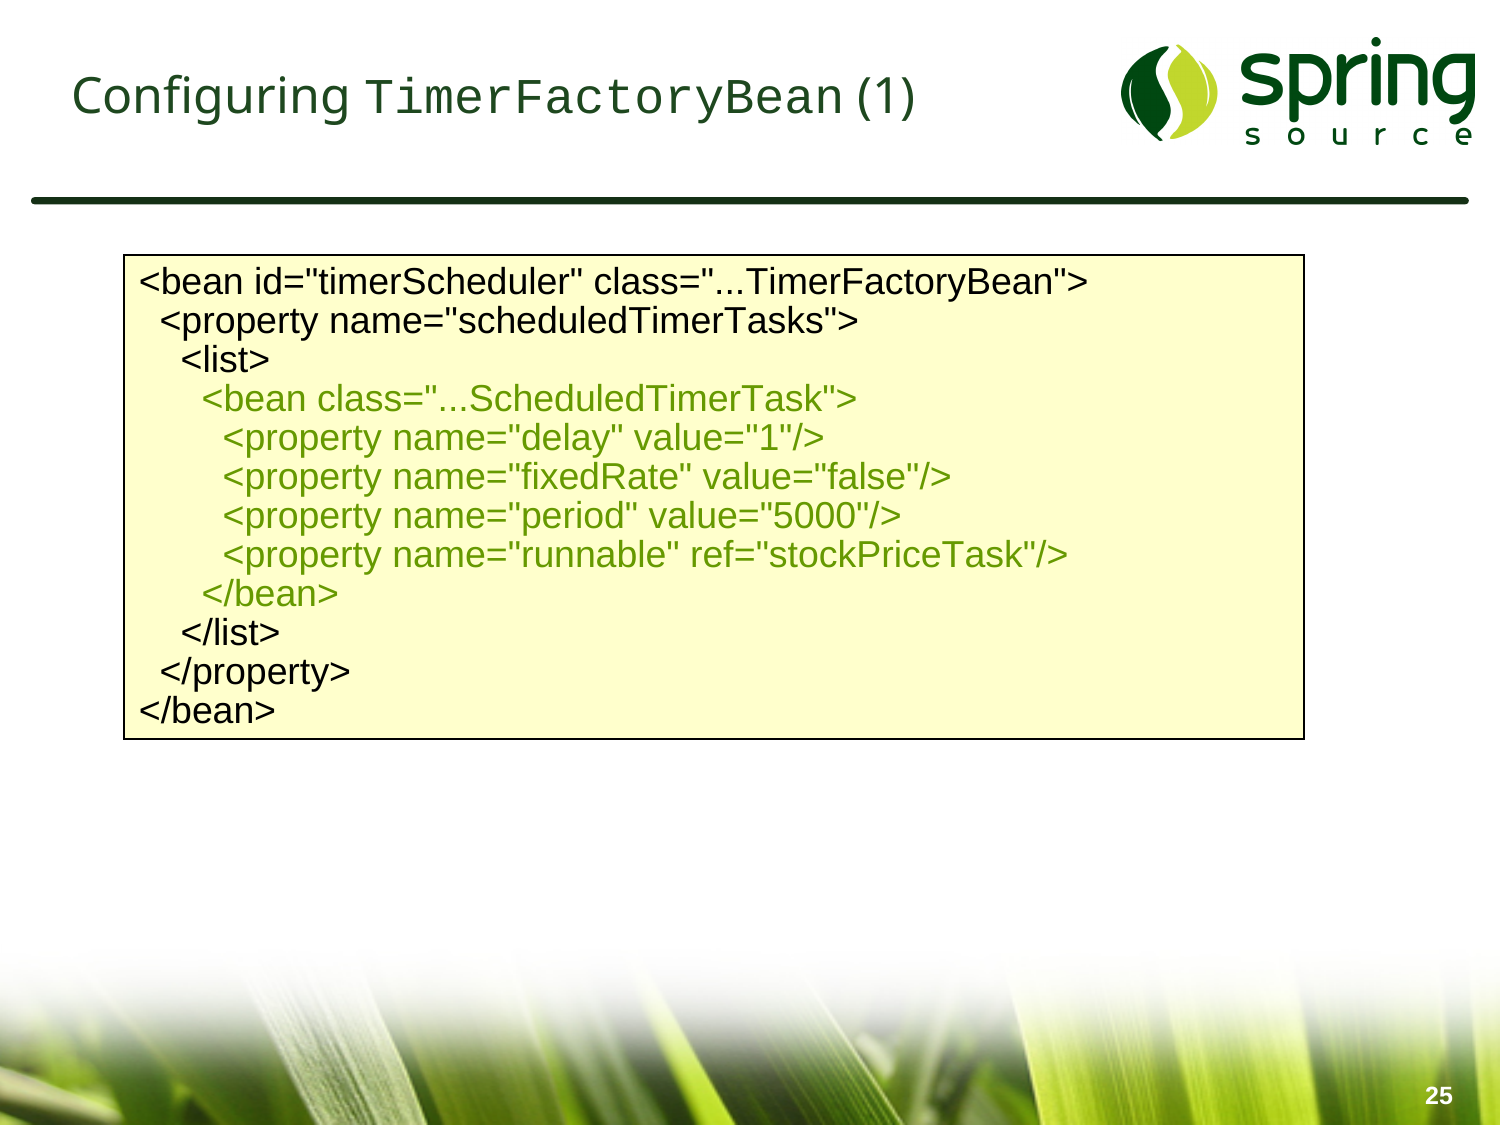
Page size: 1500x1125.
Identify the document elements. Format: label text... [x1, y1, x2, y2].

text_box <bean id="timerScheduler" class="...TimerFactoryBean"> <property name="scheduledTimerTasks"> <list> <bean class="...ScheduledTimerTask"> <property name="delay" value="1"/> <property name="fixedRate" value="false"/> <property name="period" value="5000"/> <property name="runnable" ref="stockPriceTask"/> </bean> </list> </property> </bean> [123, 255, 1305, 740]
picture [0, 944, 1500, 1125]
title Configuring TimerFactoryBean (1) [56, 13, 1089, 176]
picture [1121, 37, 1475, 145]
